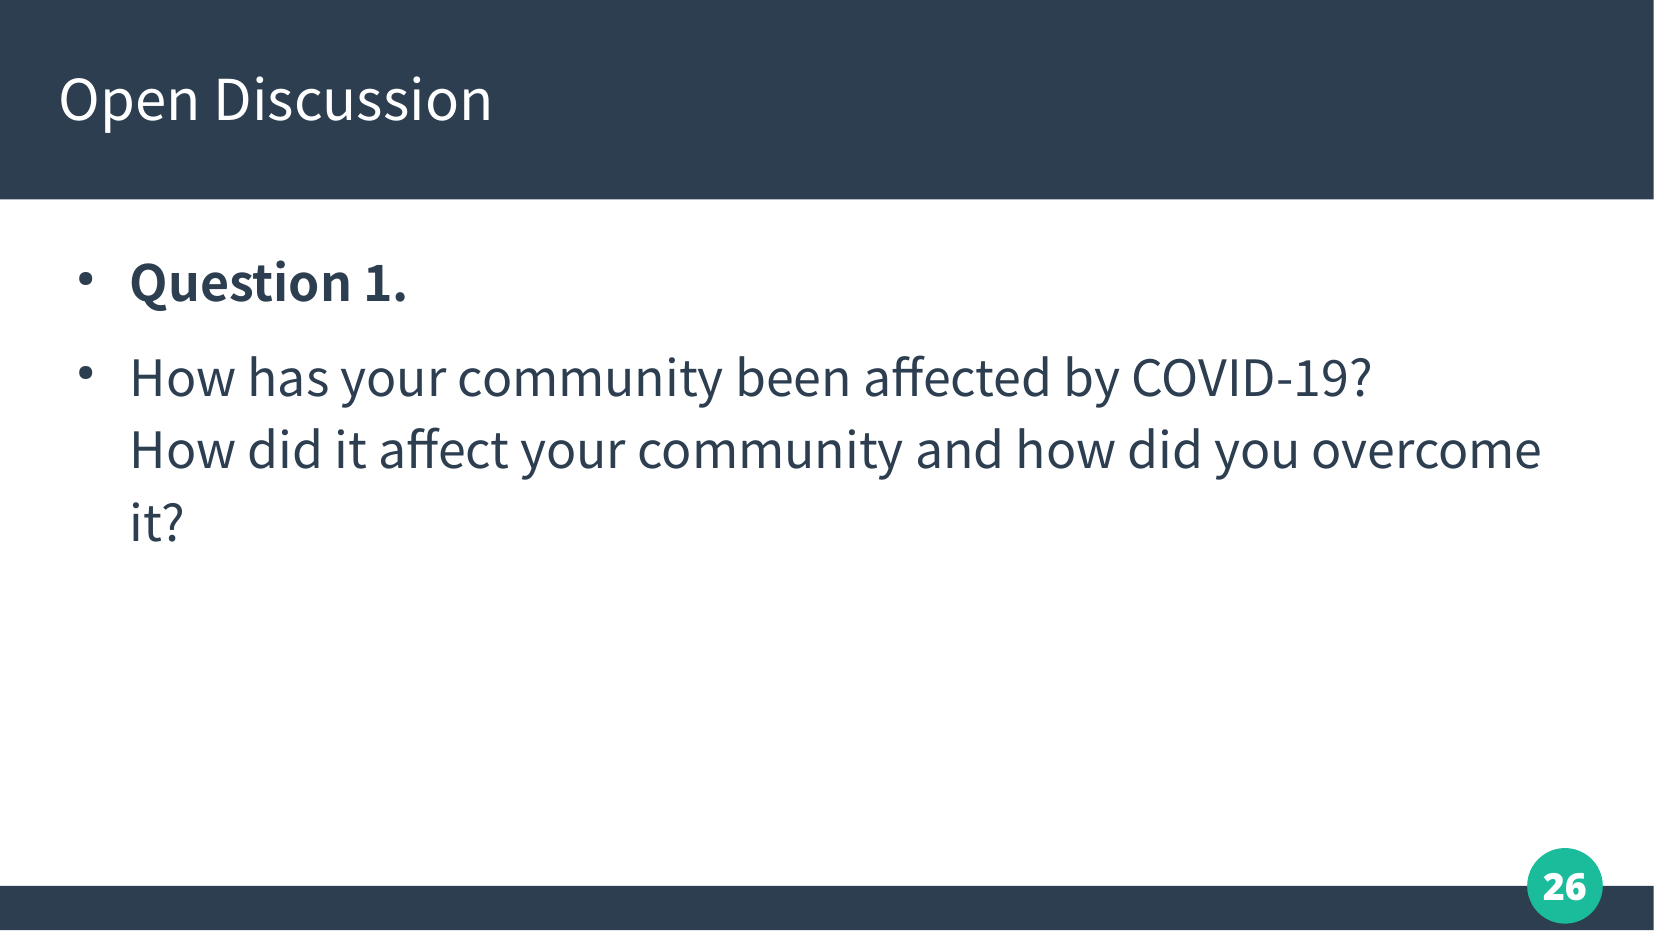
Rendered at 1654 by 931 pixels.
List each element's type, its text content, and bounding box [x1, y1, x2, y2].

title Open Discussion [59, 37, 1595, 155]
list Question 1. How has your community been affected by COVID-19? How did it affect your community and how did you overcome it? [59, 243, 1595, 864]
